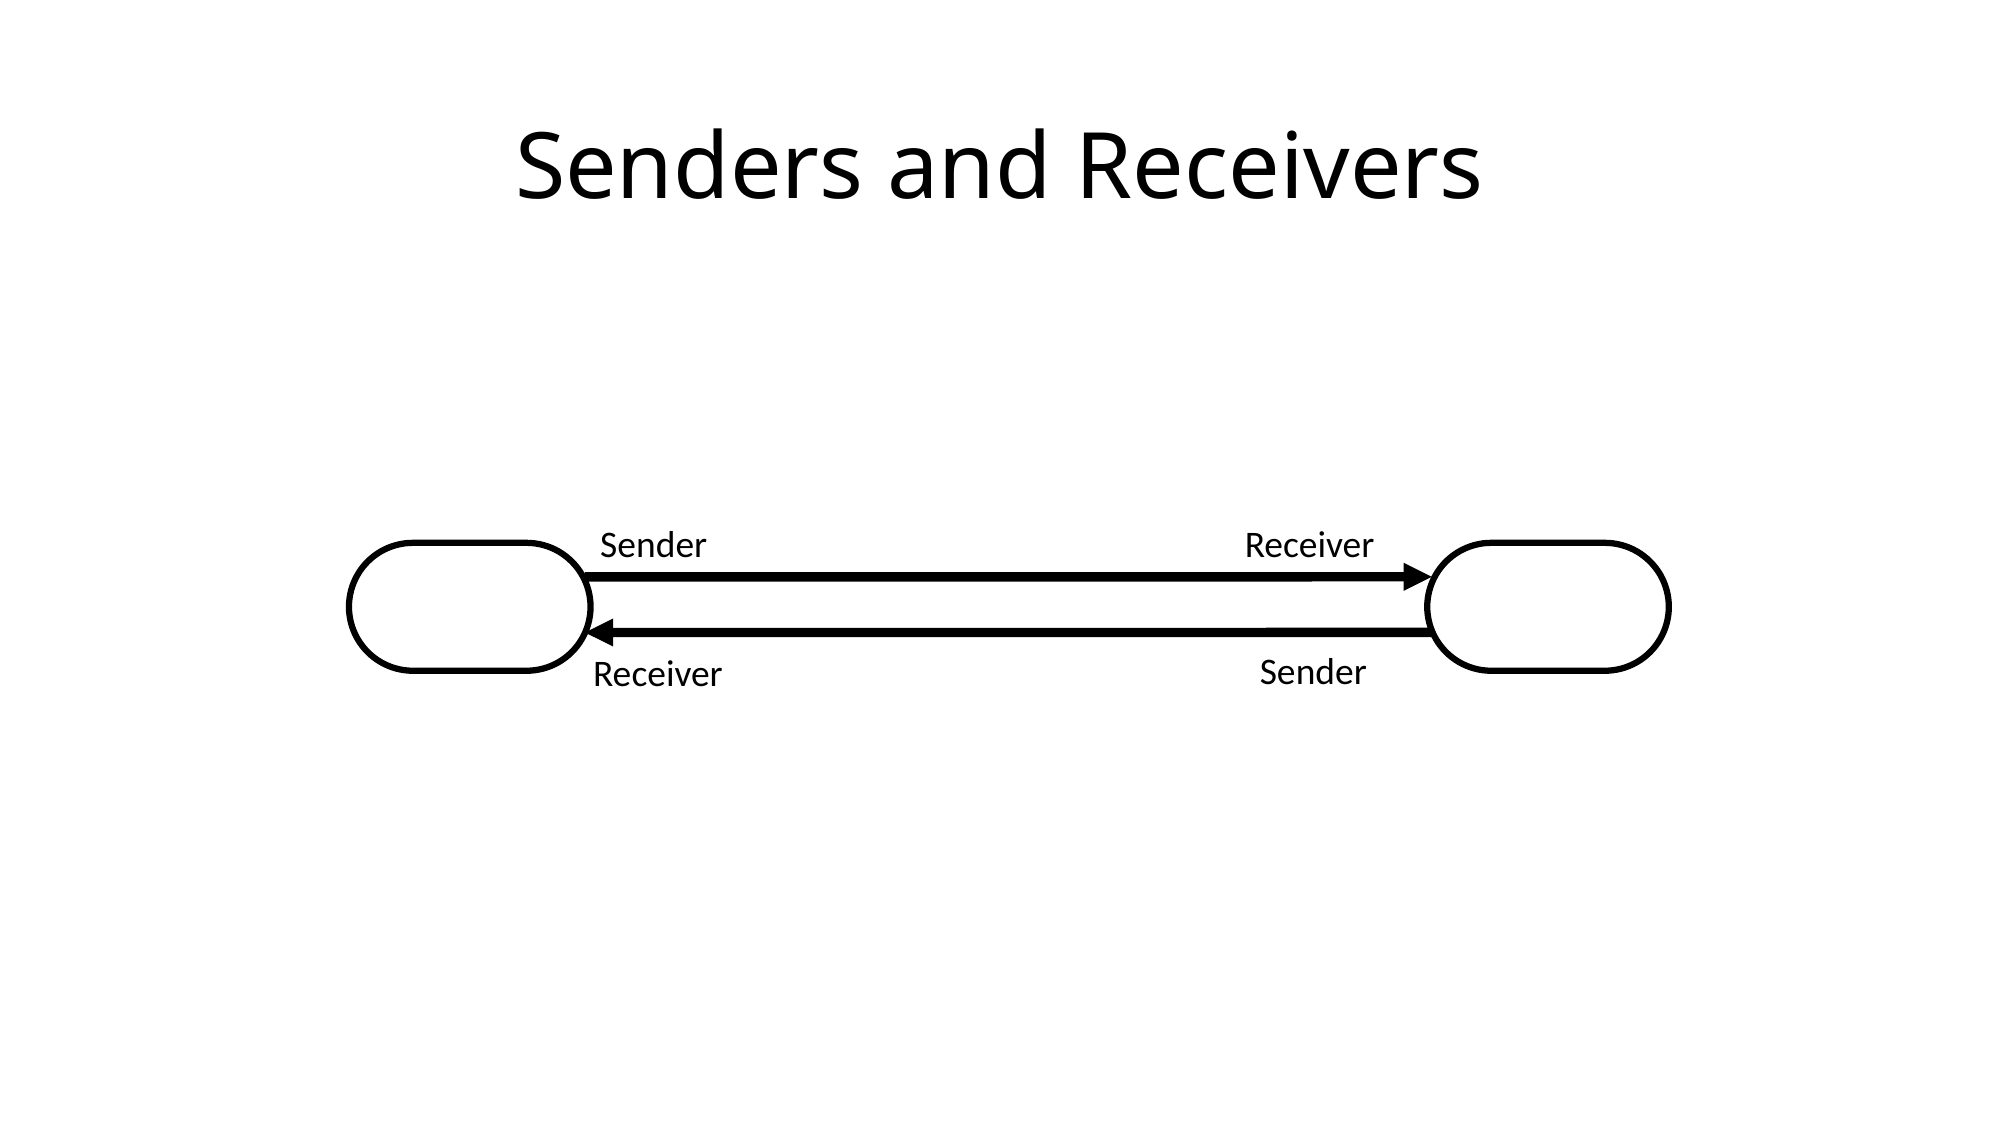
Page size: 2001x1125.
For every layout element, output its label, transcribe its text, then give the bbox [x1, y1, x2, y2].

text_box Receiver [578, 641, 780, 702]
text_box Sender [1245, 640, 1420, 700]
text_box Receiver [1230, 512, 1433, 573]
title Senders and Receivers [137, 59, 1863, 278]
text_box Sender [585, 512, 750, 573]
